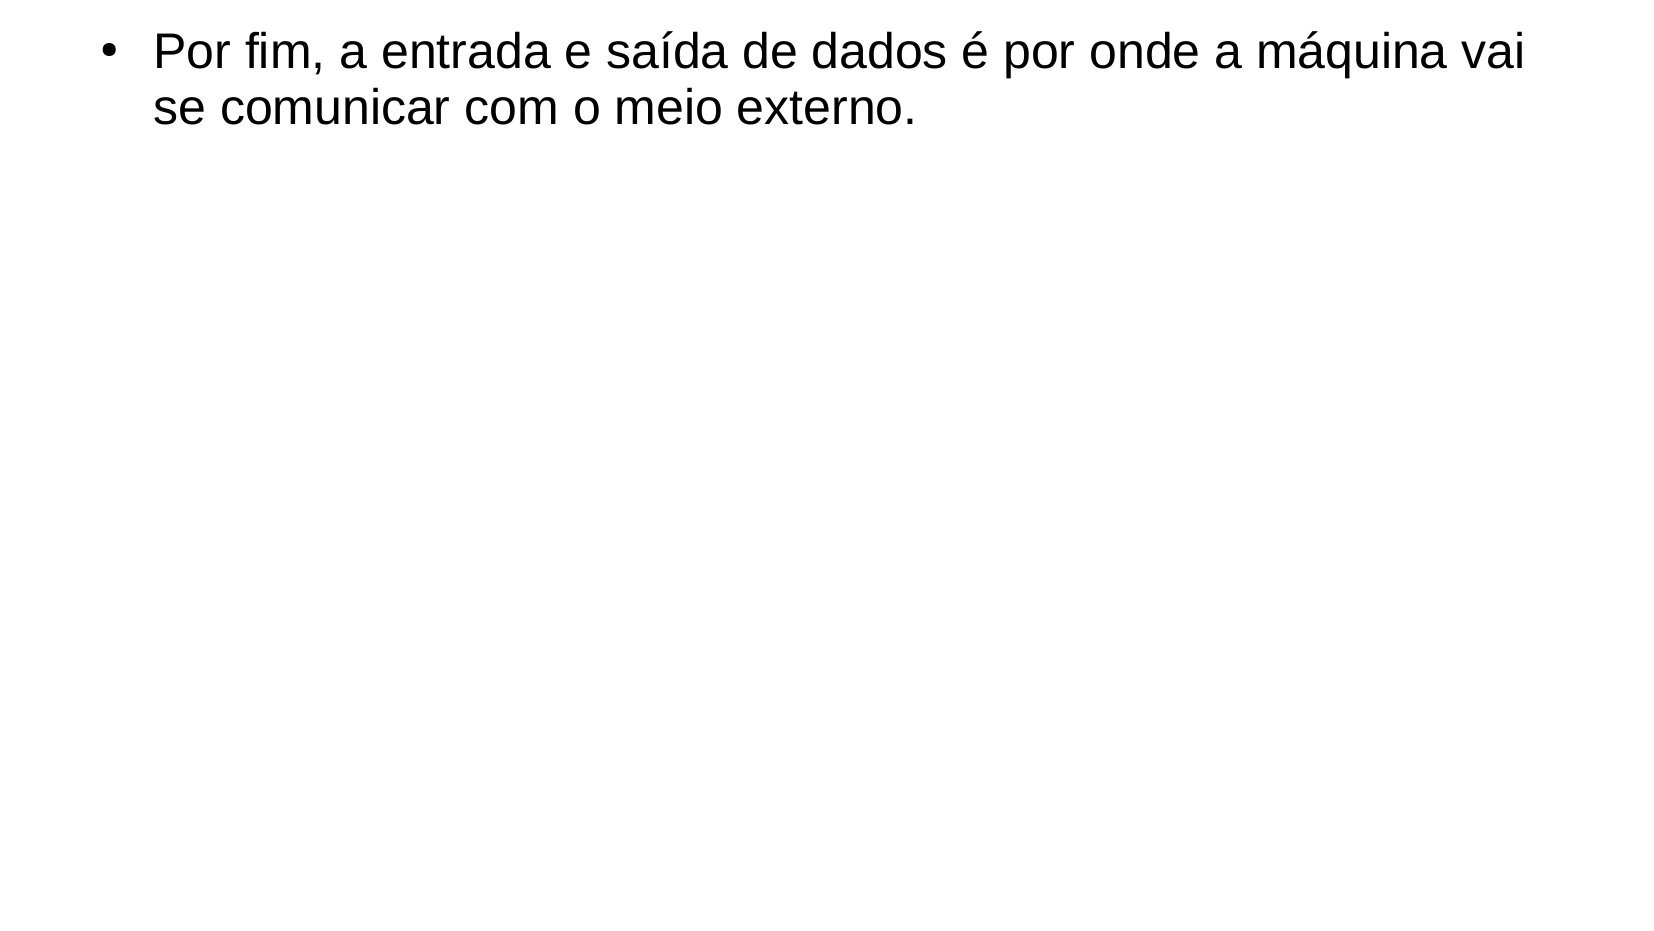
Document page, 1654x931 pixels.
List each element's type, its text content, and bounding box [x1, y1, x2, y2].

list Por fim, a entrada e saída de dados é por onde a máquina vai se comunicar com o meio externo. [82, 23, 1571, 758]
